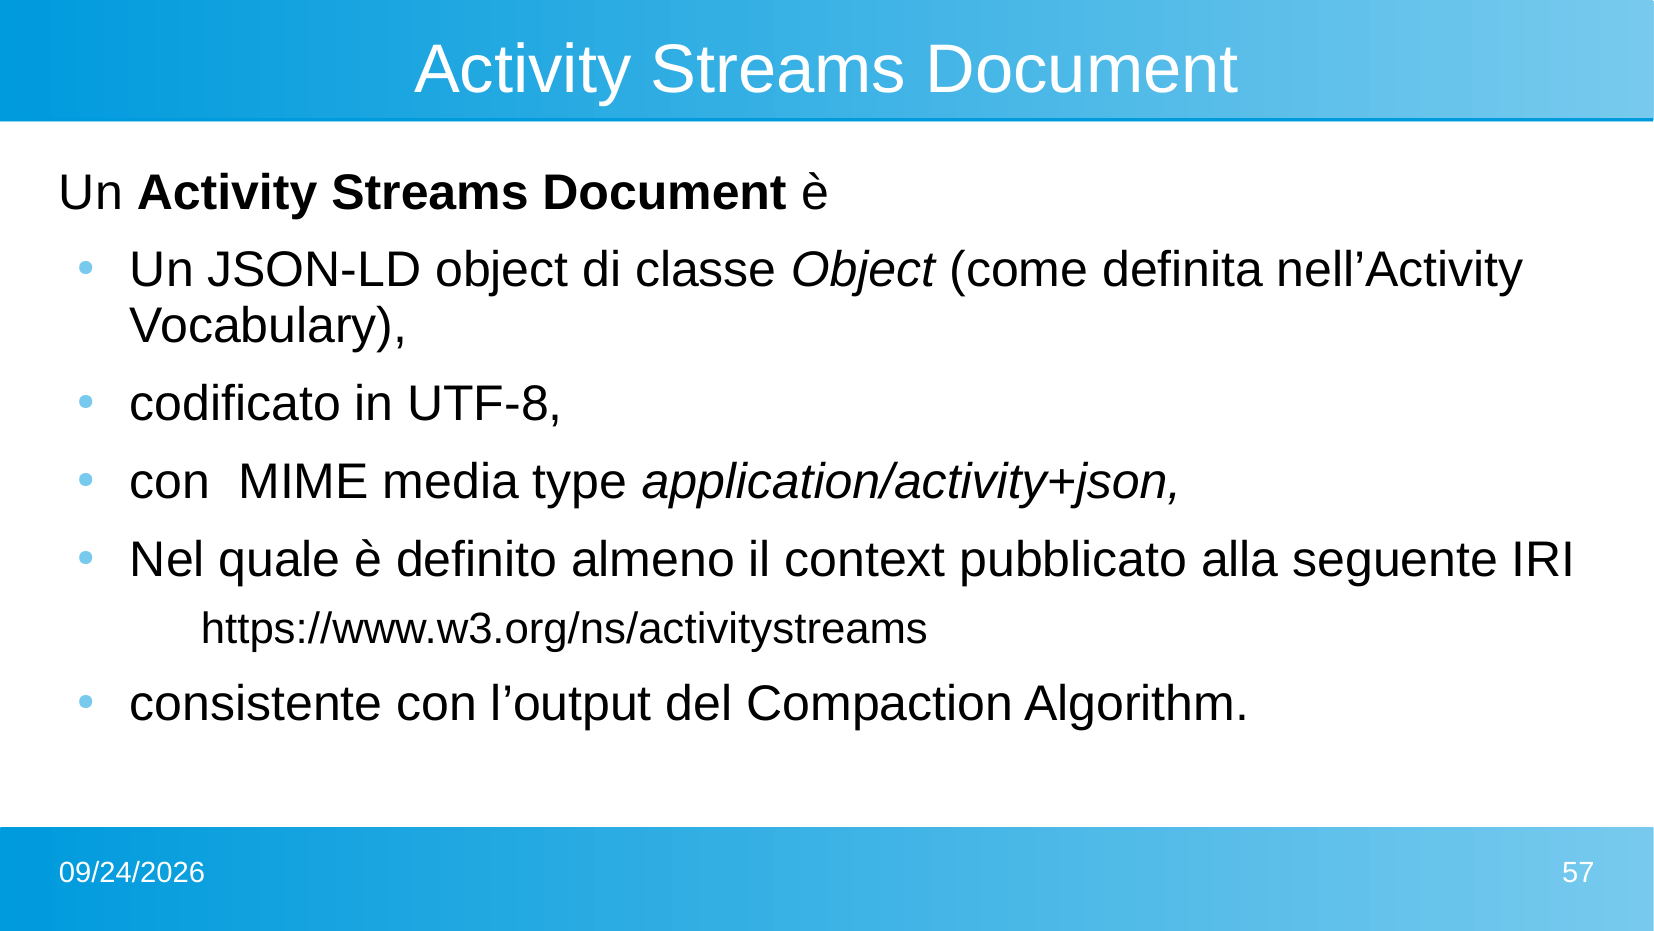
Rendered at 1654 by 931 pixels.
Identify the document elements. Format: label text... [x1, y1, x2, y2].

title Activity Streams Document [59, 29, 1595, 108]
list Un Activity Streams Document è Un JSON-LD object di classe Object (come definita nell’Activity Vocabulary), codificato in UTF-8, con MIME media type application/activity+json, Nel quale è definito almeno il context pubblicato alla seguente IRI https://www.w3.org/ns/activitystreams consistente con l’output del Compaction Algorithm. [59, 163, 1613, 751]
